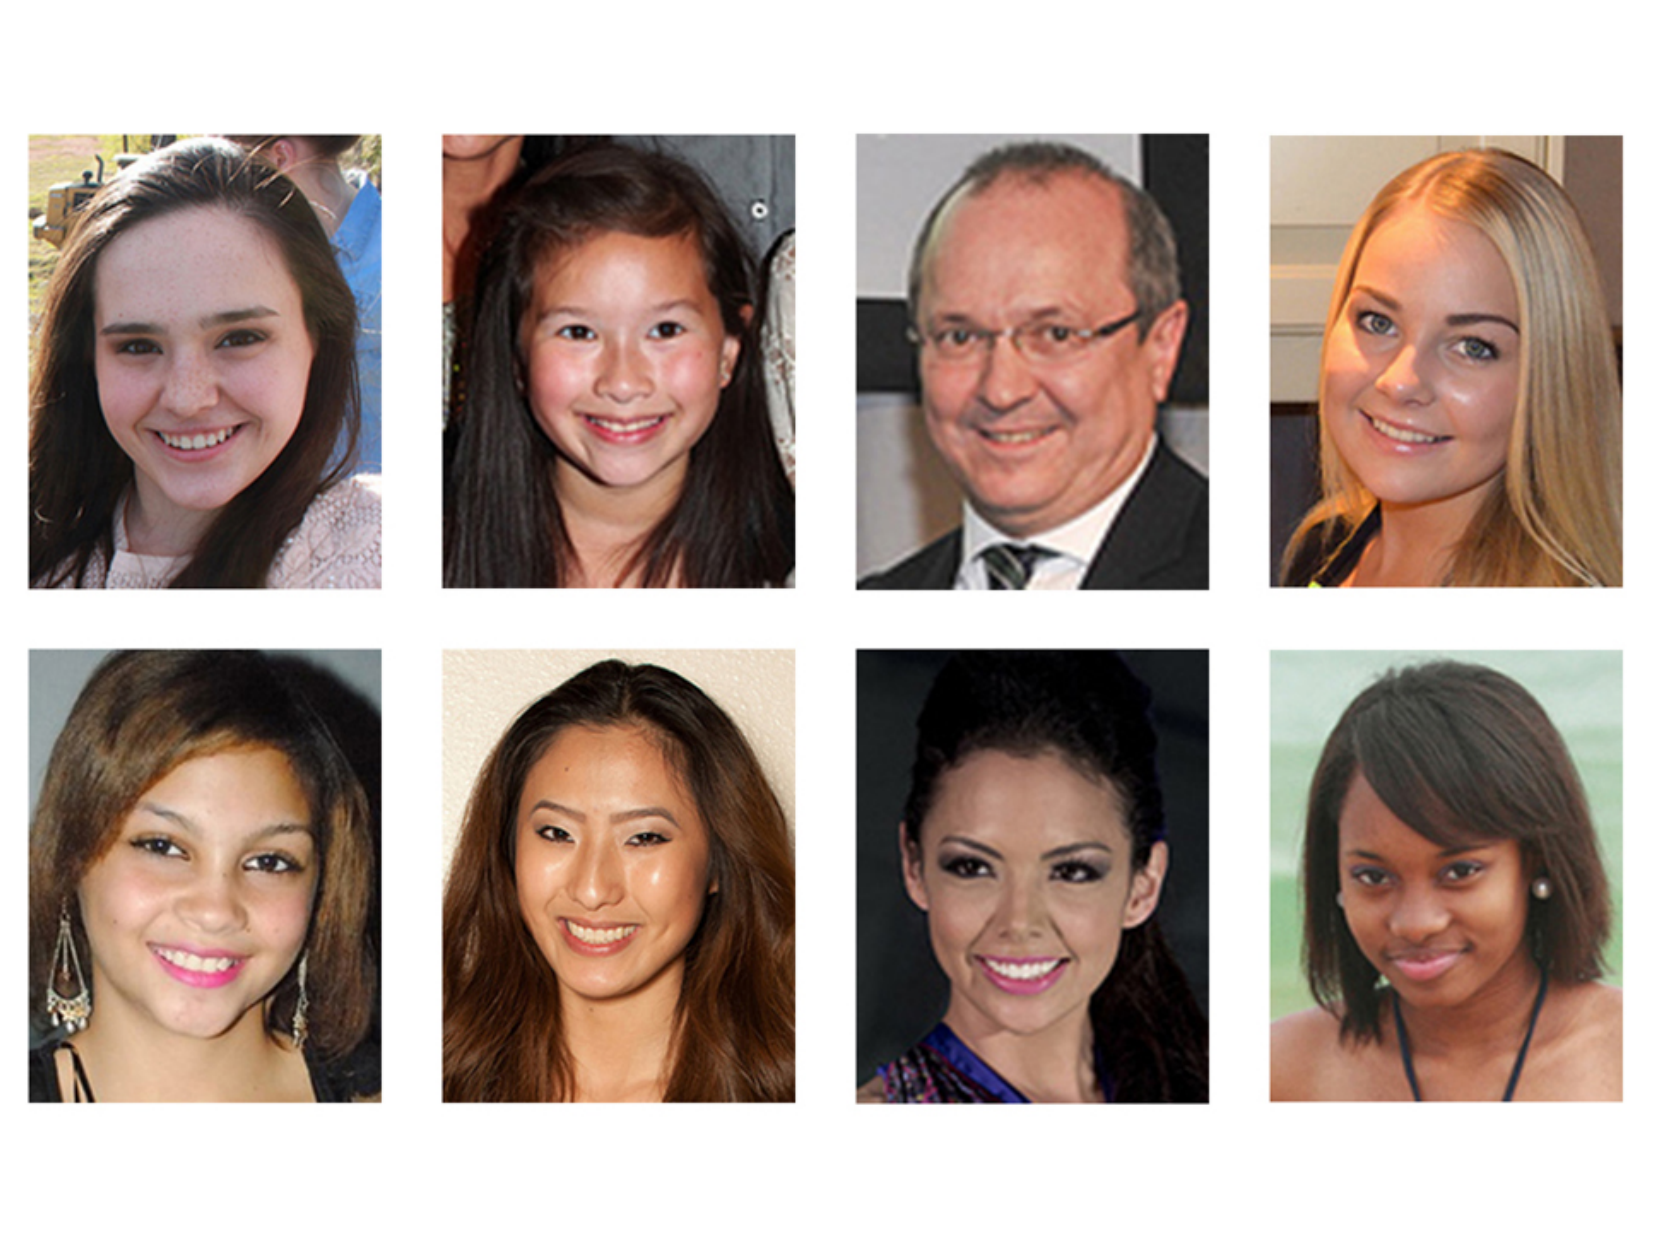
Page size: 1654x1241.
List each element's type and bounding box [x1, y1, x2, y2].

picture [0, 105, 1654, 1135]
